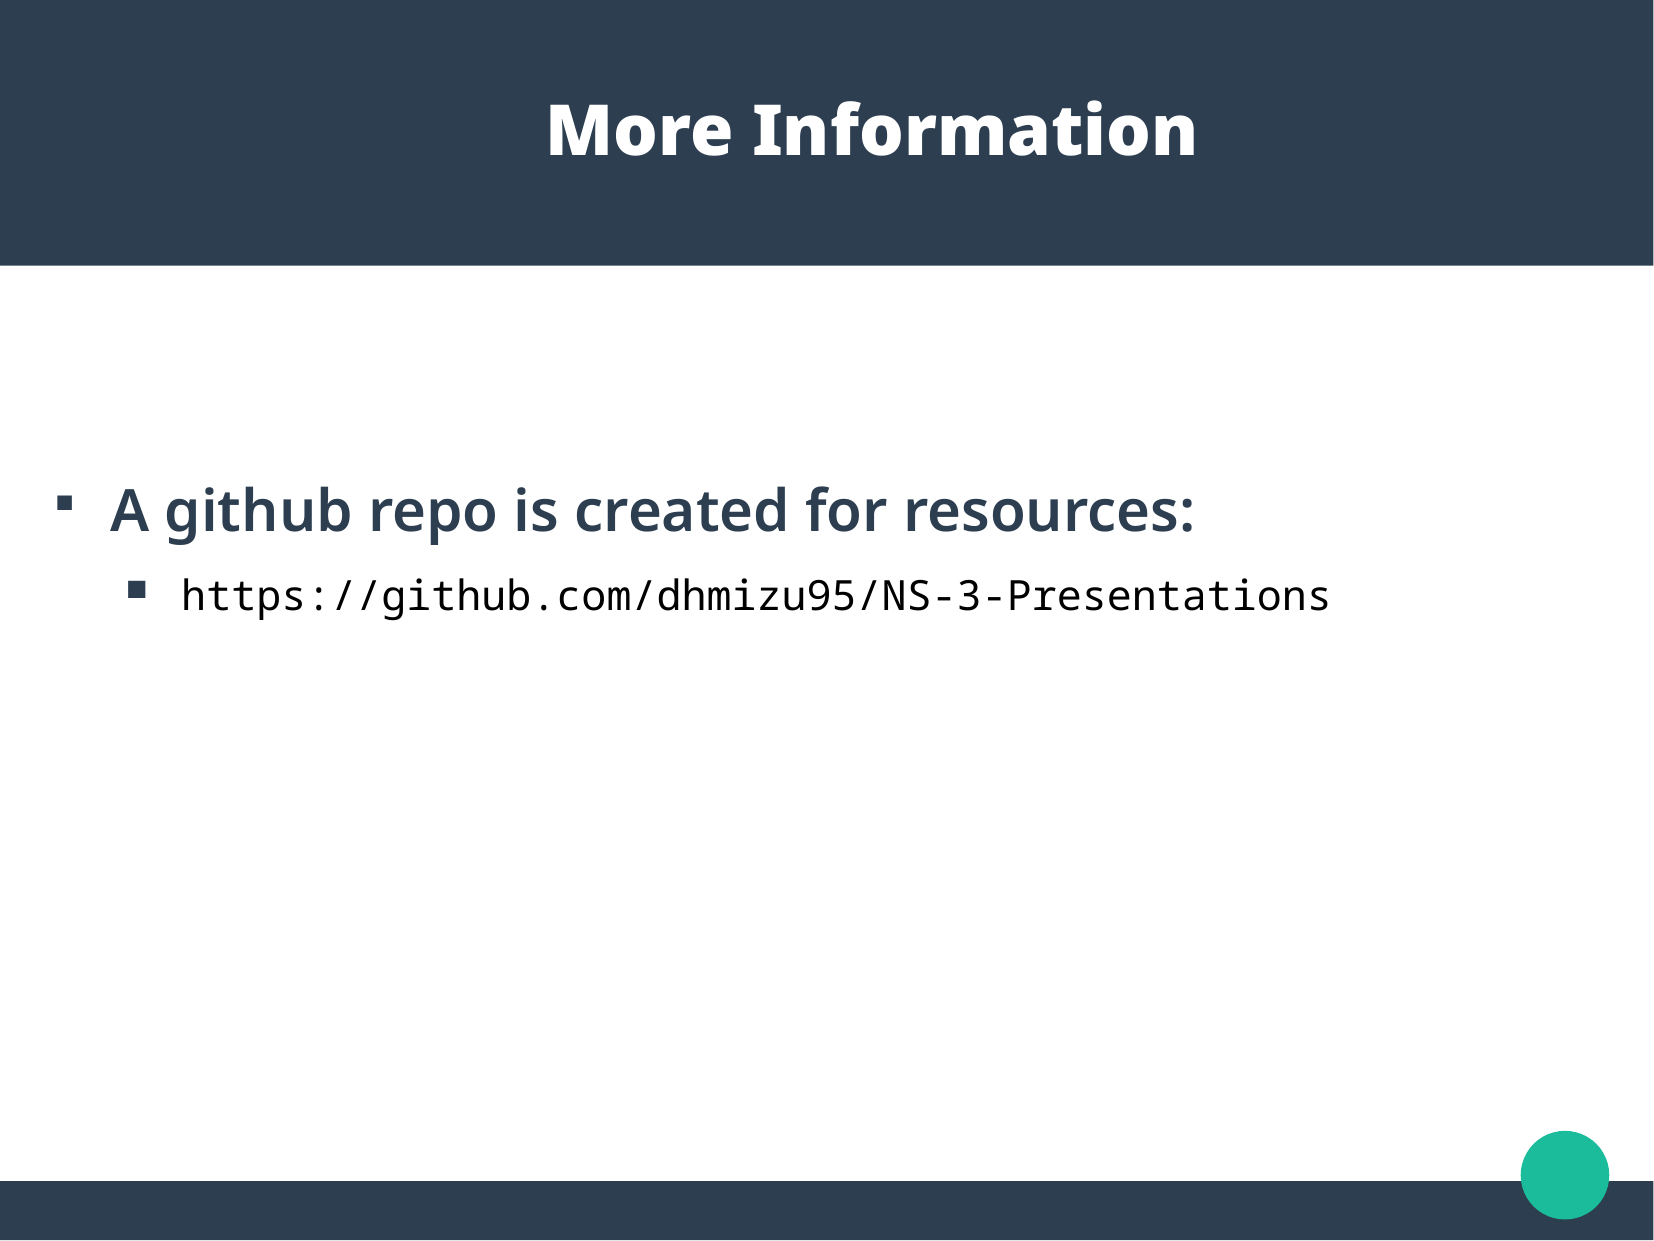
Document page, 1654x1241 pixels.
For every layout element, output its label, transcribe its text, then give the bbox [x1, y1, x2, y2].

title More Information [59, 49, 1595, 207]
list A github repo is created for resources: https://github.com/dhmizu95/NS-3-Presentations [39, 300, 1576, 1127]
